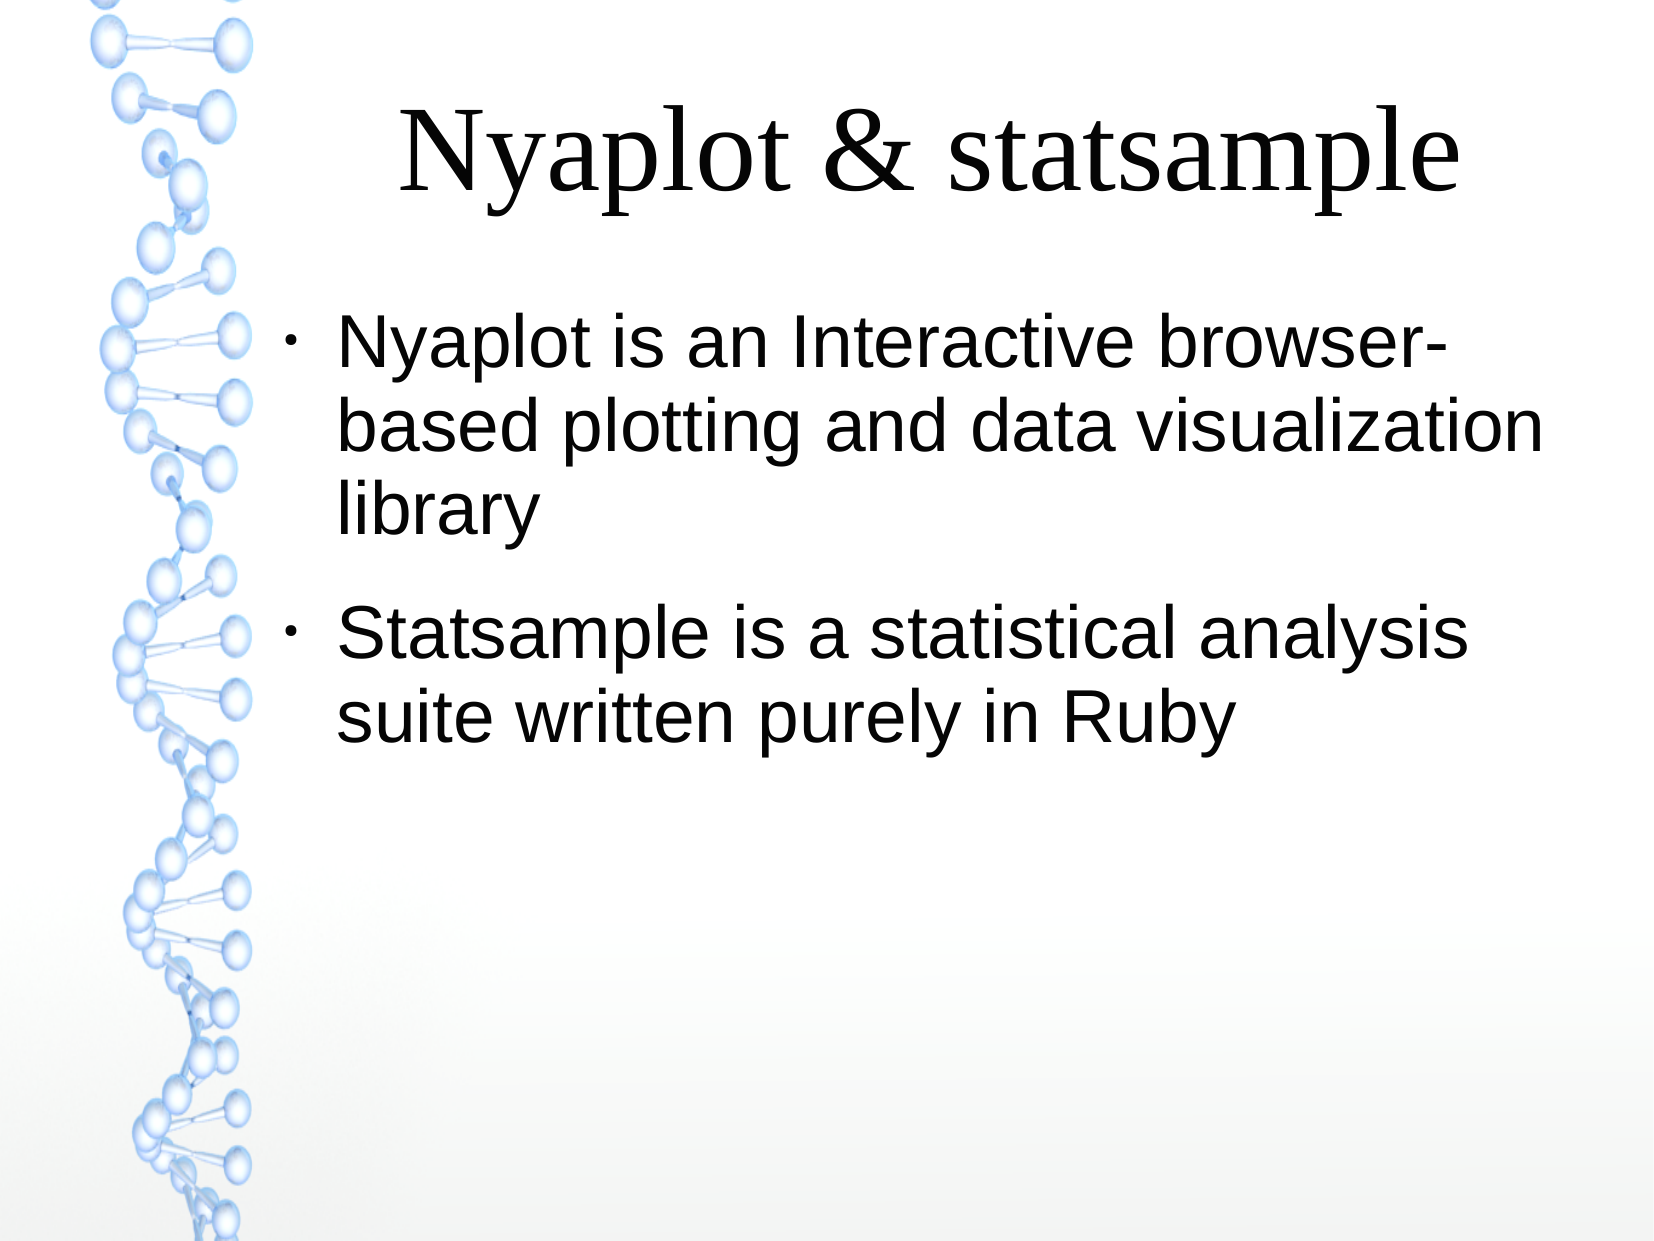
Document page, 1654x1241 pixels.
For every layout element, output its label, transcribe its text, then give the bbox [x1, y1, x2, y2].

picture [0, 0, 1654, 1241]
title Nyaplot & statsample [265, 47, 1595, 252]
list Nyaplot is an Interactive browser-based plotting and data visualization library Statsample is a statistical analysis suite written purely in Ruby [265, 299, 1595, 1019]
